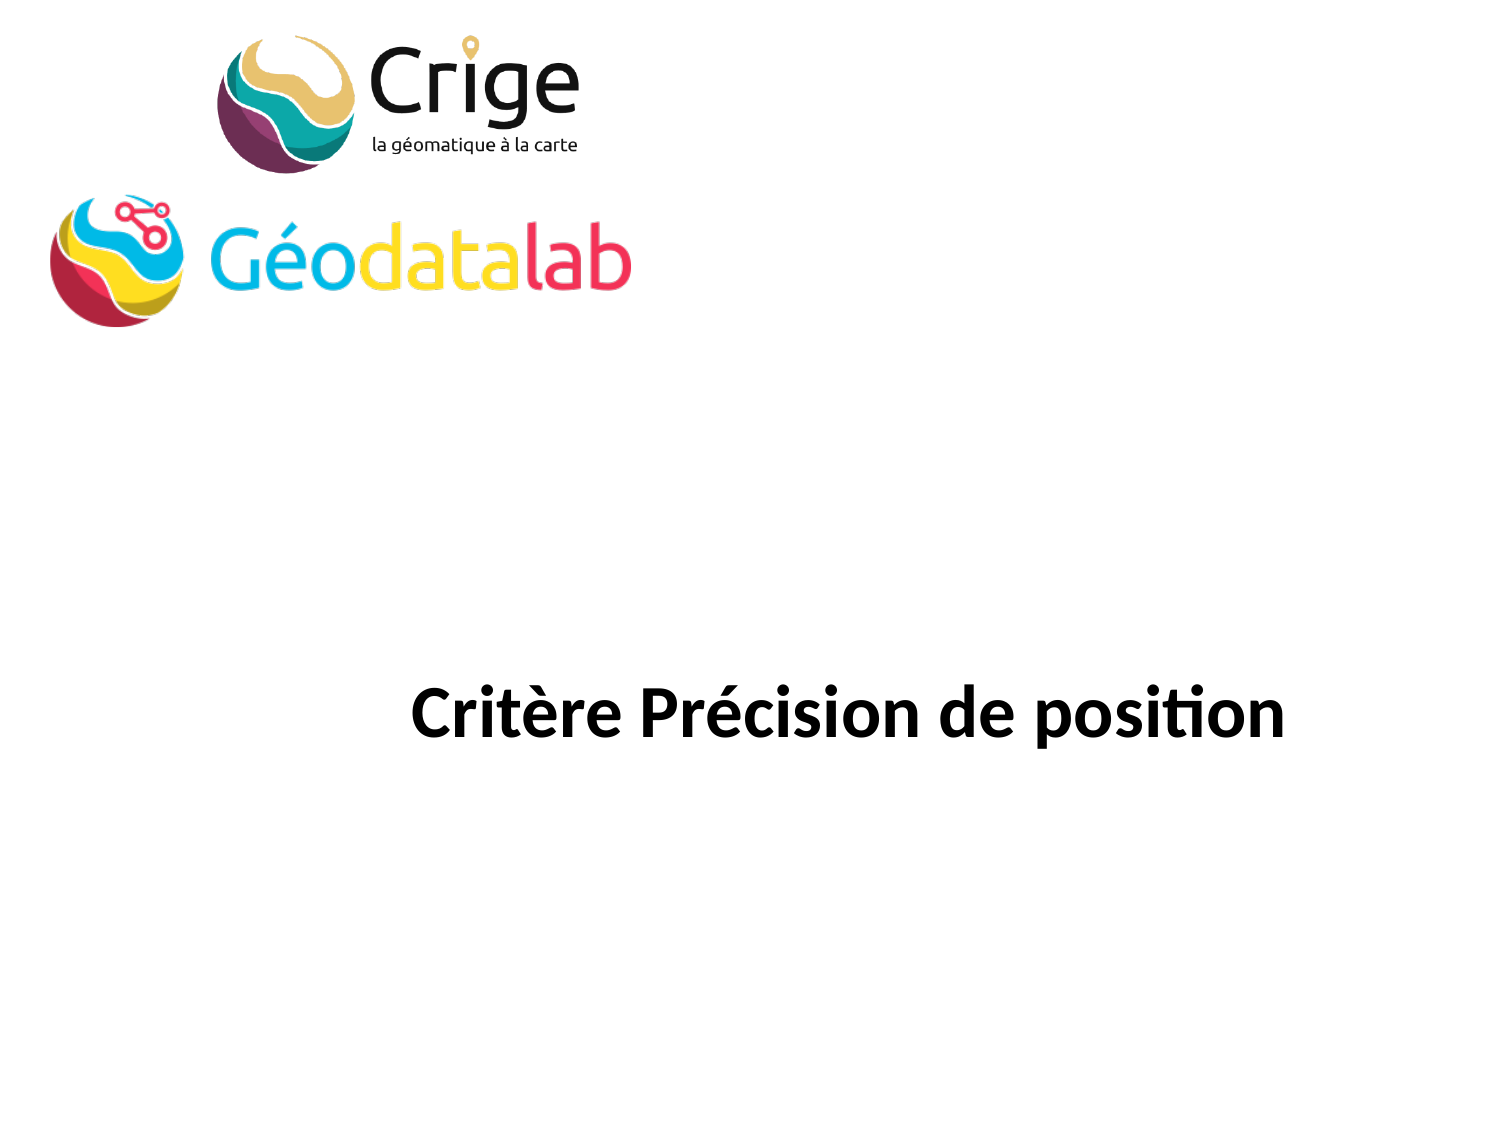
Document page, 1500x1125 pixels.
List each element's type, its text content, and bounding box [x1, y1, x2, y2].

picture [42, 22, 686, 339]
text_box Critère Précision de position [396, 654, 1313, 761]
